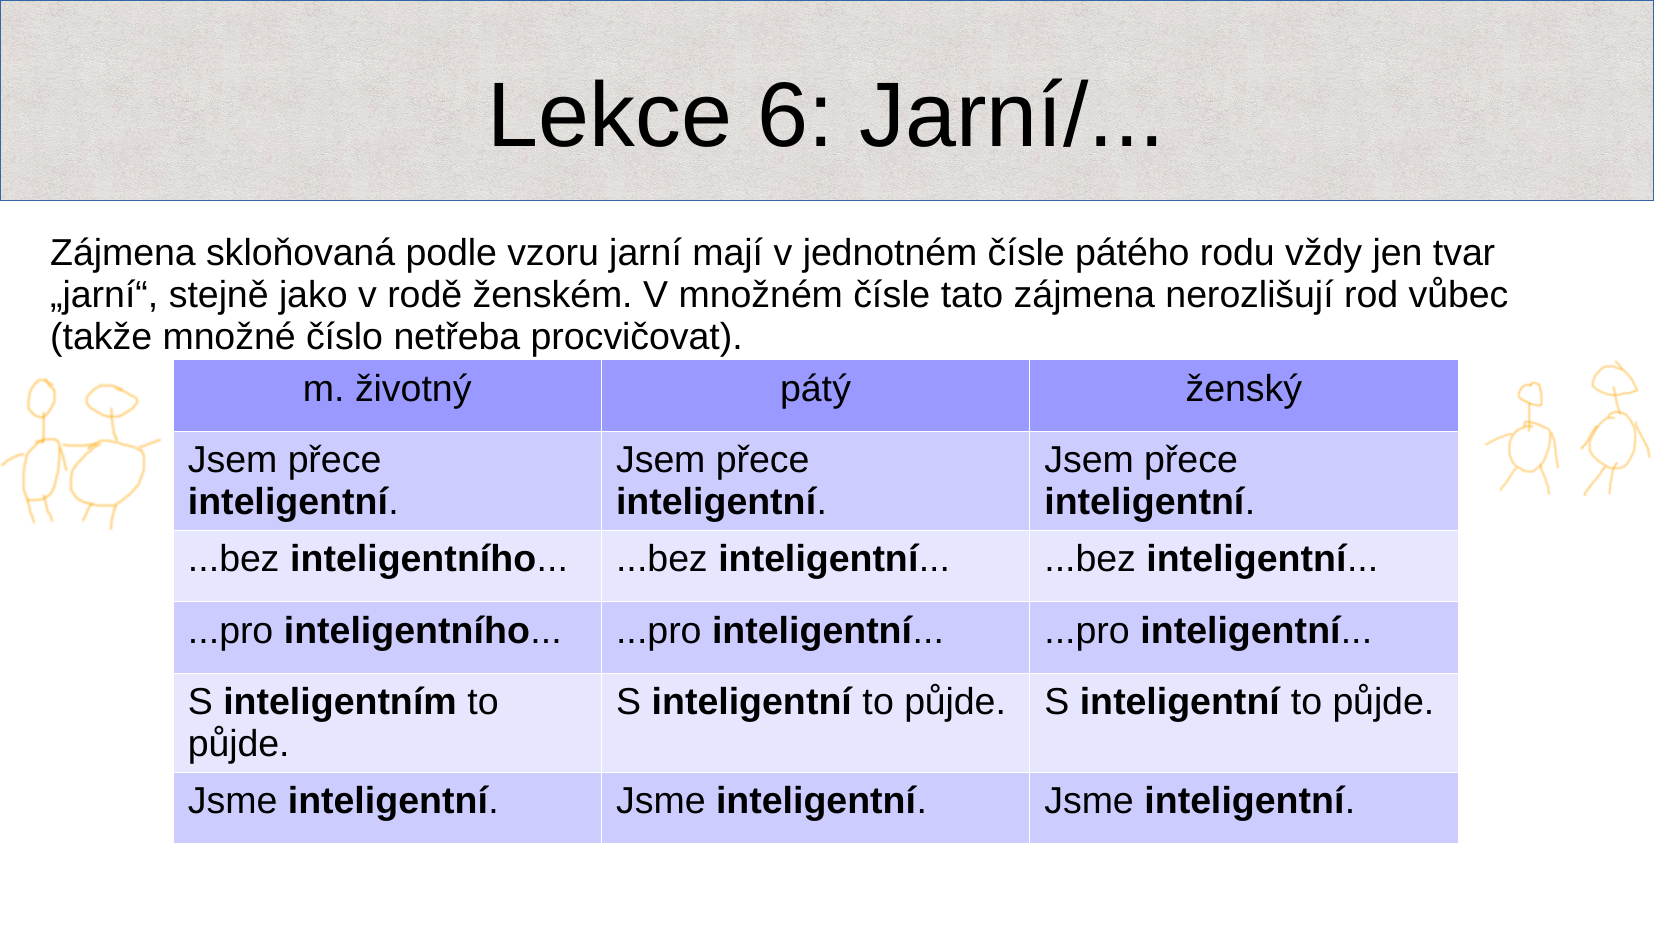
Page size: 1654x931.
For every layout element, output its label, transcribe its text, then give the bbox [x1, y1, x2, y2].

picture [0, 377, 163, 532]
table_cell ...pro inteligentní... [1030, 602, 1458, 673]
table_header m. životný [174, 366, 601, 431]
table_header ženský [1030, 366, 1458, 431]
table_cell S inteligentní to půjde. [1030, 674, 1458, 772]
text_box Zájmena skloňovaná podle vzoru jarní mají v jednotném čísle pátého rodu vždy jen tvar „jarní“, stejně jako v rodě ženském. V množném čísle tato zájmena nerozlišují rod vůbec (takže množné číslo netřeba procvičovat). [35, 224, 1619, 366]
picture [1, 1, 1653, 200]
table_header pátý [602, 366, 1029, 431]
table_cell Jsem přece inteligentní. [1030, 432, 1458, 530]
picture [1484, 359, 1654, 497]
table_cell Jsem přece inteligentní. [174, 432, 601, 530]
table_cell Jsme inteligentní. [602, 773, 1029, 843]
table_cell Jsme inteligentní. [174, 773, 601, 843]
table_cell ...bez inteligentní... [1030, 531, 1458, 601]
title Lekce 6: Jarní/... [82, 37, 1571, 193]
table_cell ...pro inteligentní... [602, 602, 1029, 673]
table_cell S inteligentní to půjde. [602, 674, 1029, 772]
table_cell ...bez inteligentní... [602, 531, 1029, 601]
table_cell ...pro inteligentního... [174, 602, 601, 673]
table_cell S inteligentním to půjde. [174, 674, 601, 772]
table_cell Jsme inteligentní. [1030, 773, 1458, 843]
table_cell ...bez inteligentního... [174, 531, 601, 601]
table_cell Jsem přece inteligentní. [602, 432, 1029, 530]
